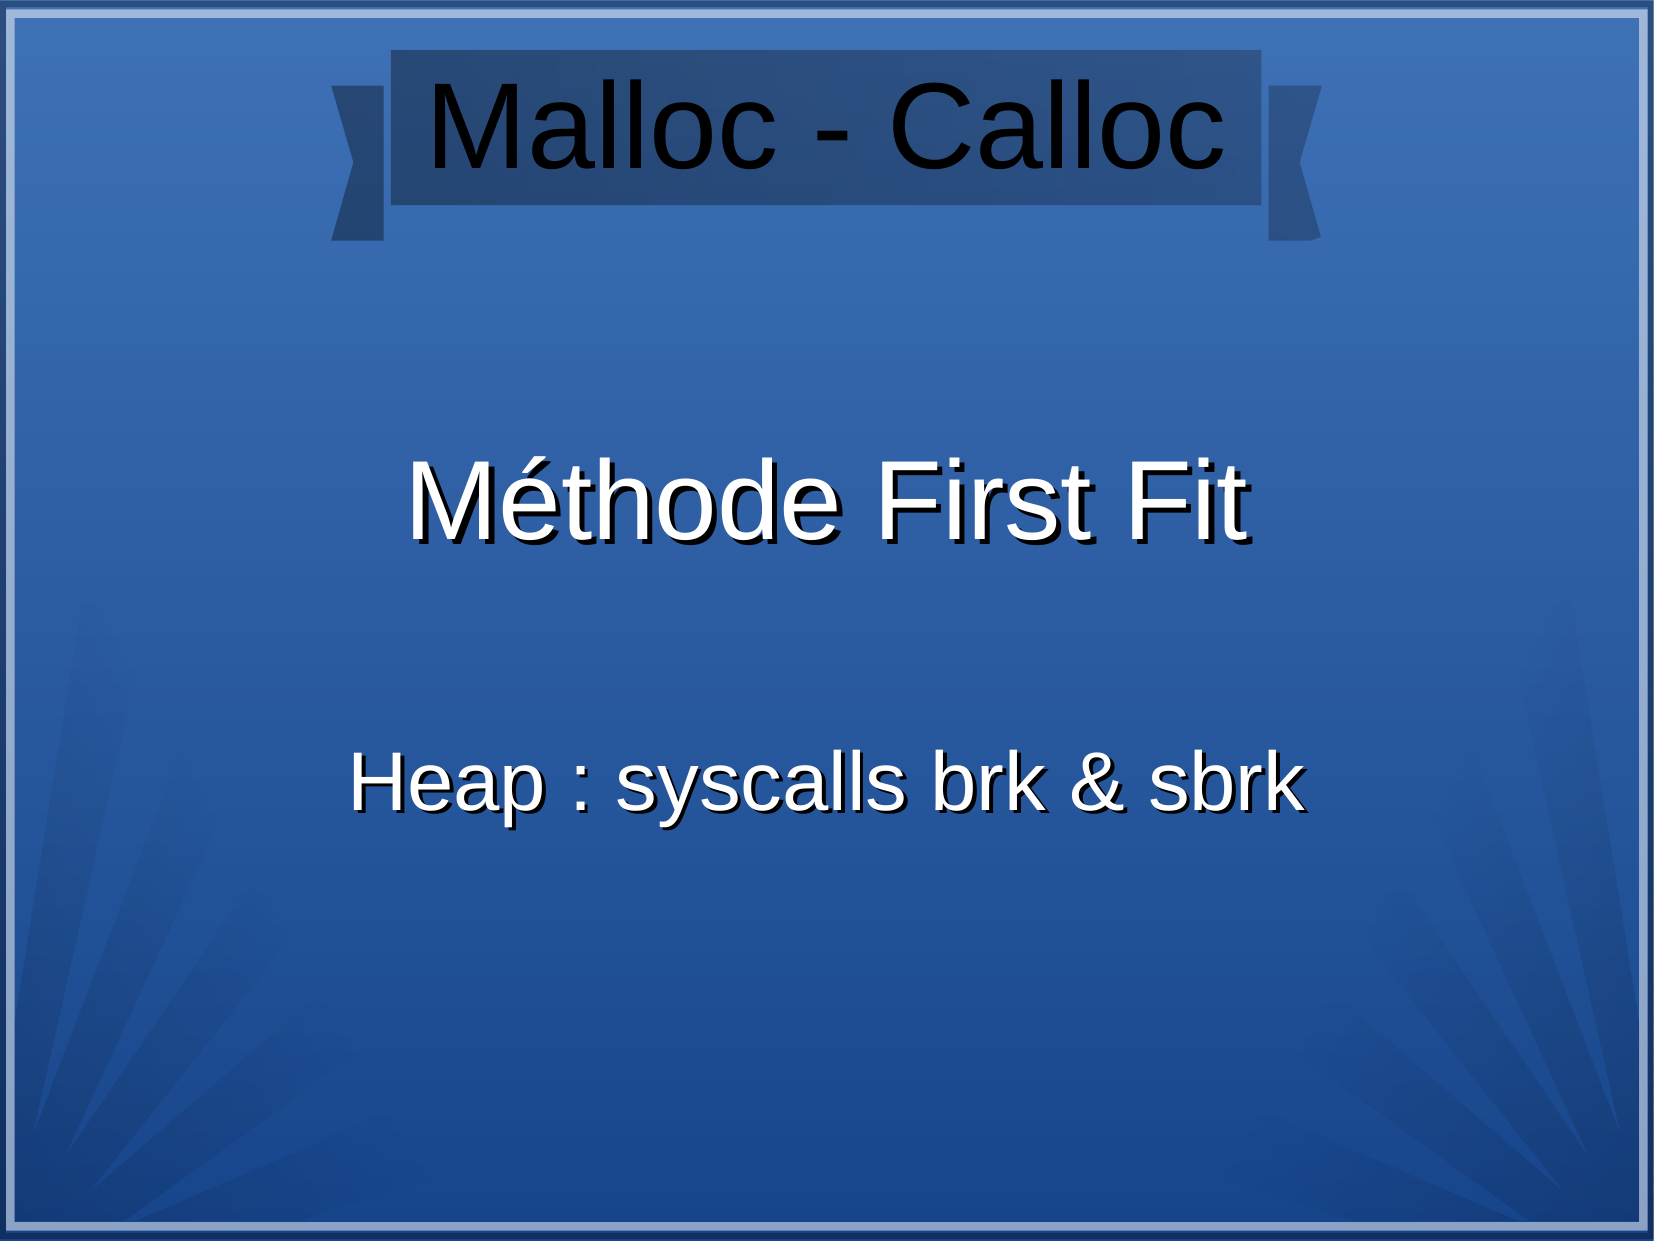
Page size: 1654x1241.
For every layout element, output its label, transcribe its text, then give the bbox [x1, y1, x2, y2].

list Méthode First Fit Heap : syscalls brk & sbrk [82, 299, 1571, 1241]
title Malloc - Calloc [389, 47, 1264, 205]
